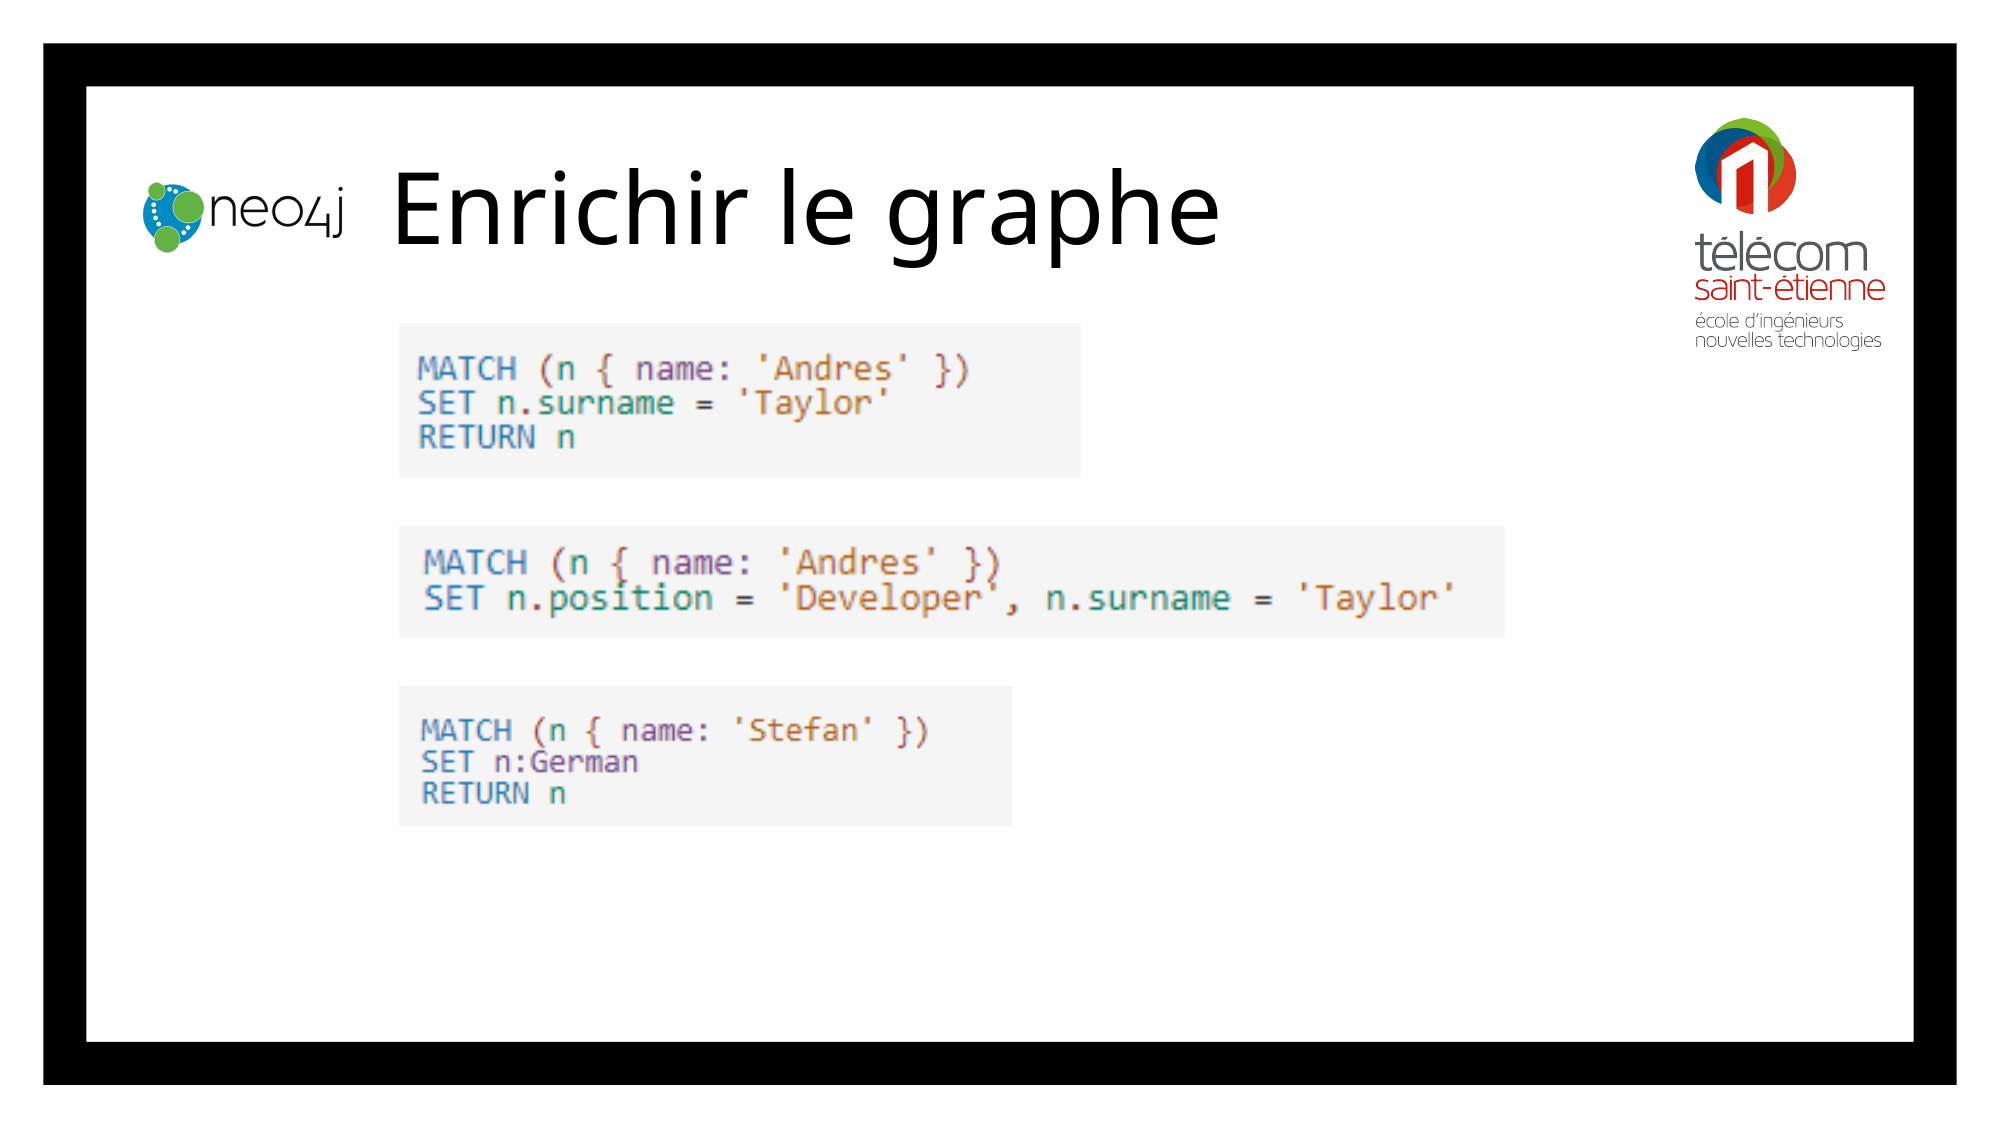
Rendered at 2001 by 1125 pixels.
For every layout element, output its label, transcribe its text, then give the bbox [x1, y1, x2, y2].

picture [1715, 134, 1730, 138]
picture [134, 160, 351, 274]
picture [399, 686, 1012, 826]
title Enrichir le graphe [369, 138, 1849, 304]
picture [399, 323, 1081, 478]
picture [399, 526, 1505, 638]
picture [1695, 118, 1885, 351]
